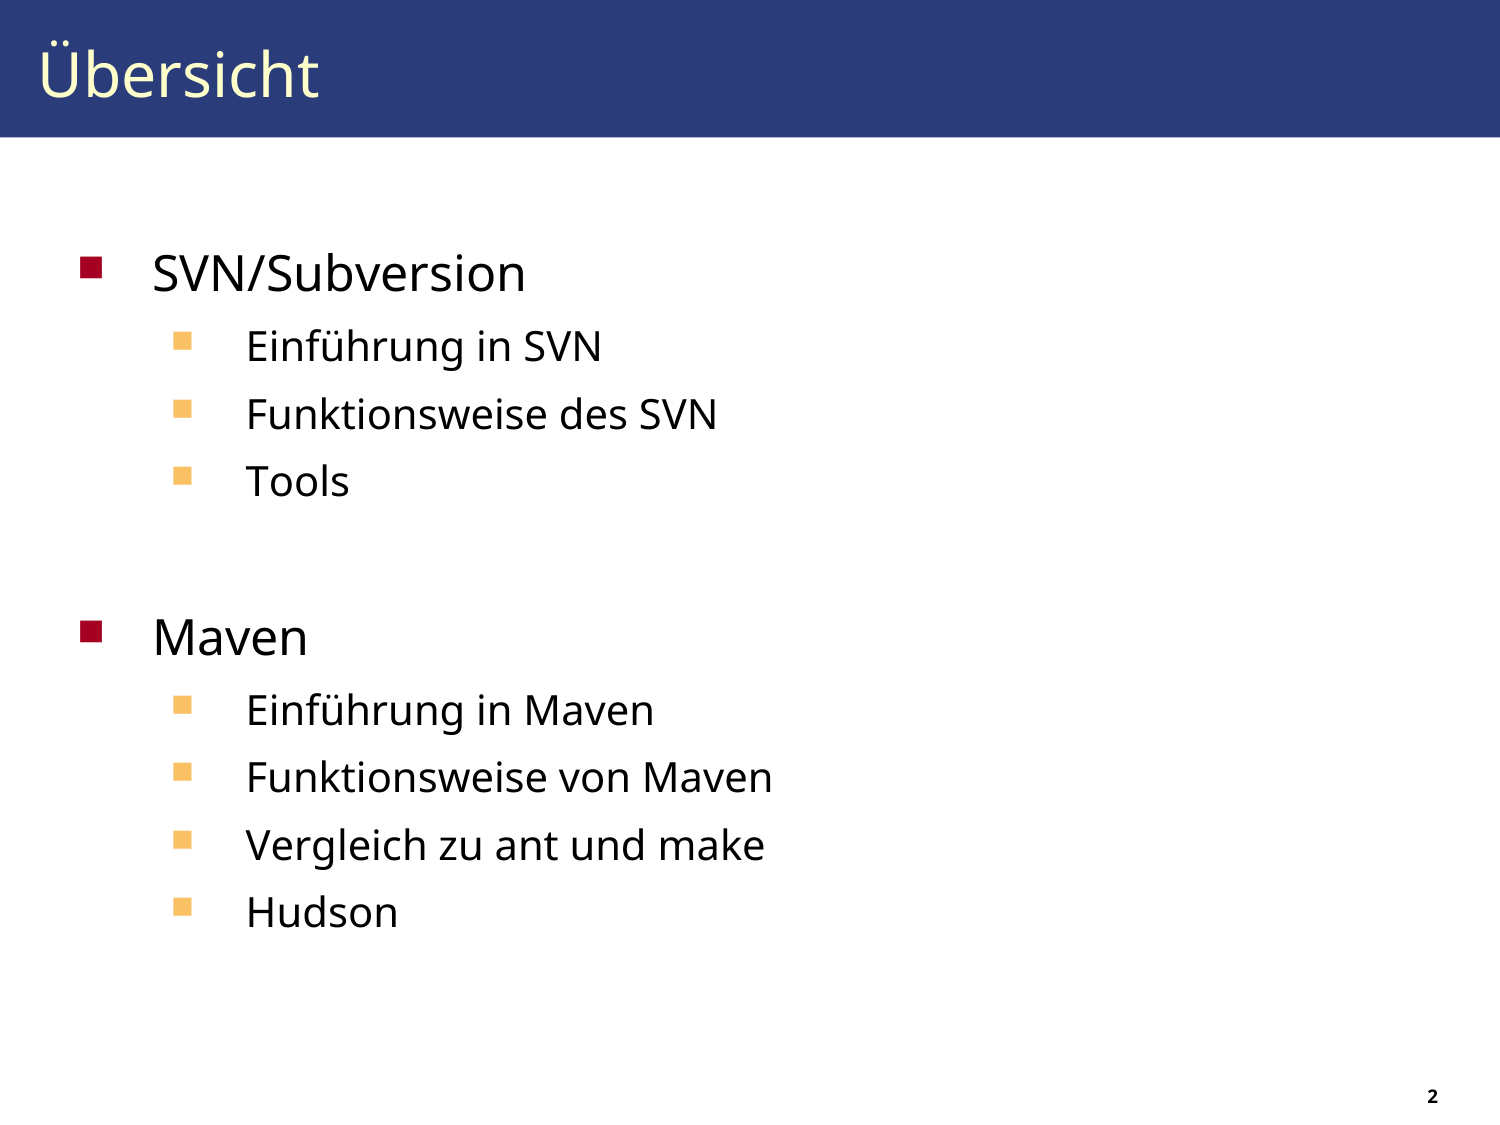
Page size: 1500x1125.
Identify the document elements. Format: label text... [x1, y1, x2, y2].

list SVN/Subversion Einführung in SVN Funktionsweise des SVN Tools Maven Einführung in Maven Funktionsweise von Maven Vergleich zu ant und make Hudson [62, 149, 1450, 1088]
title Übersicht [37, 22, 1476, 124]
